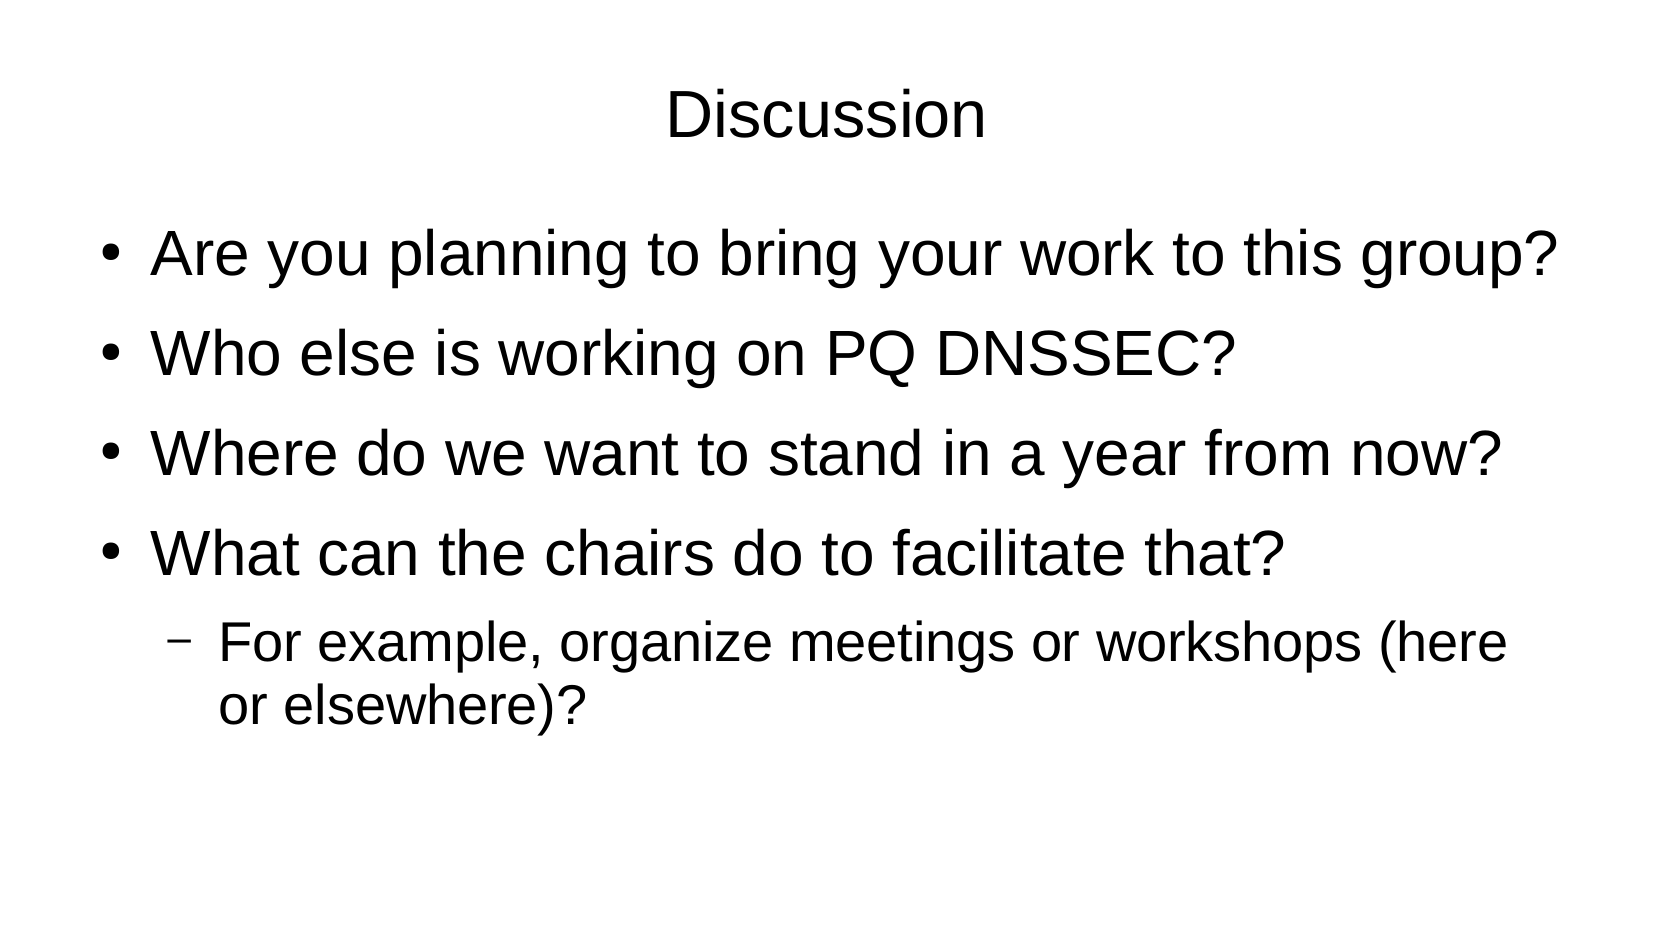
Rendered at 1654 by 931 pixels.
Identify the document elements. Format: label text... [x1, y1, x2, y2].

list Are you planning to bring your work to this group? Who else is working on PQ DNSSEC? Where do we want to stand in a year from now? What can the chairs do to facilitate that? For example, organize meetings or workshops (here or elsewhere)? [82, 217, 1571, 758]
title Discussion [82, 37, 1571, 193]
